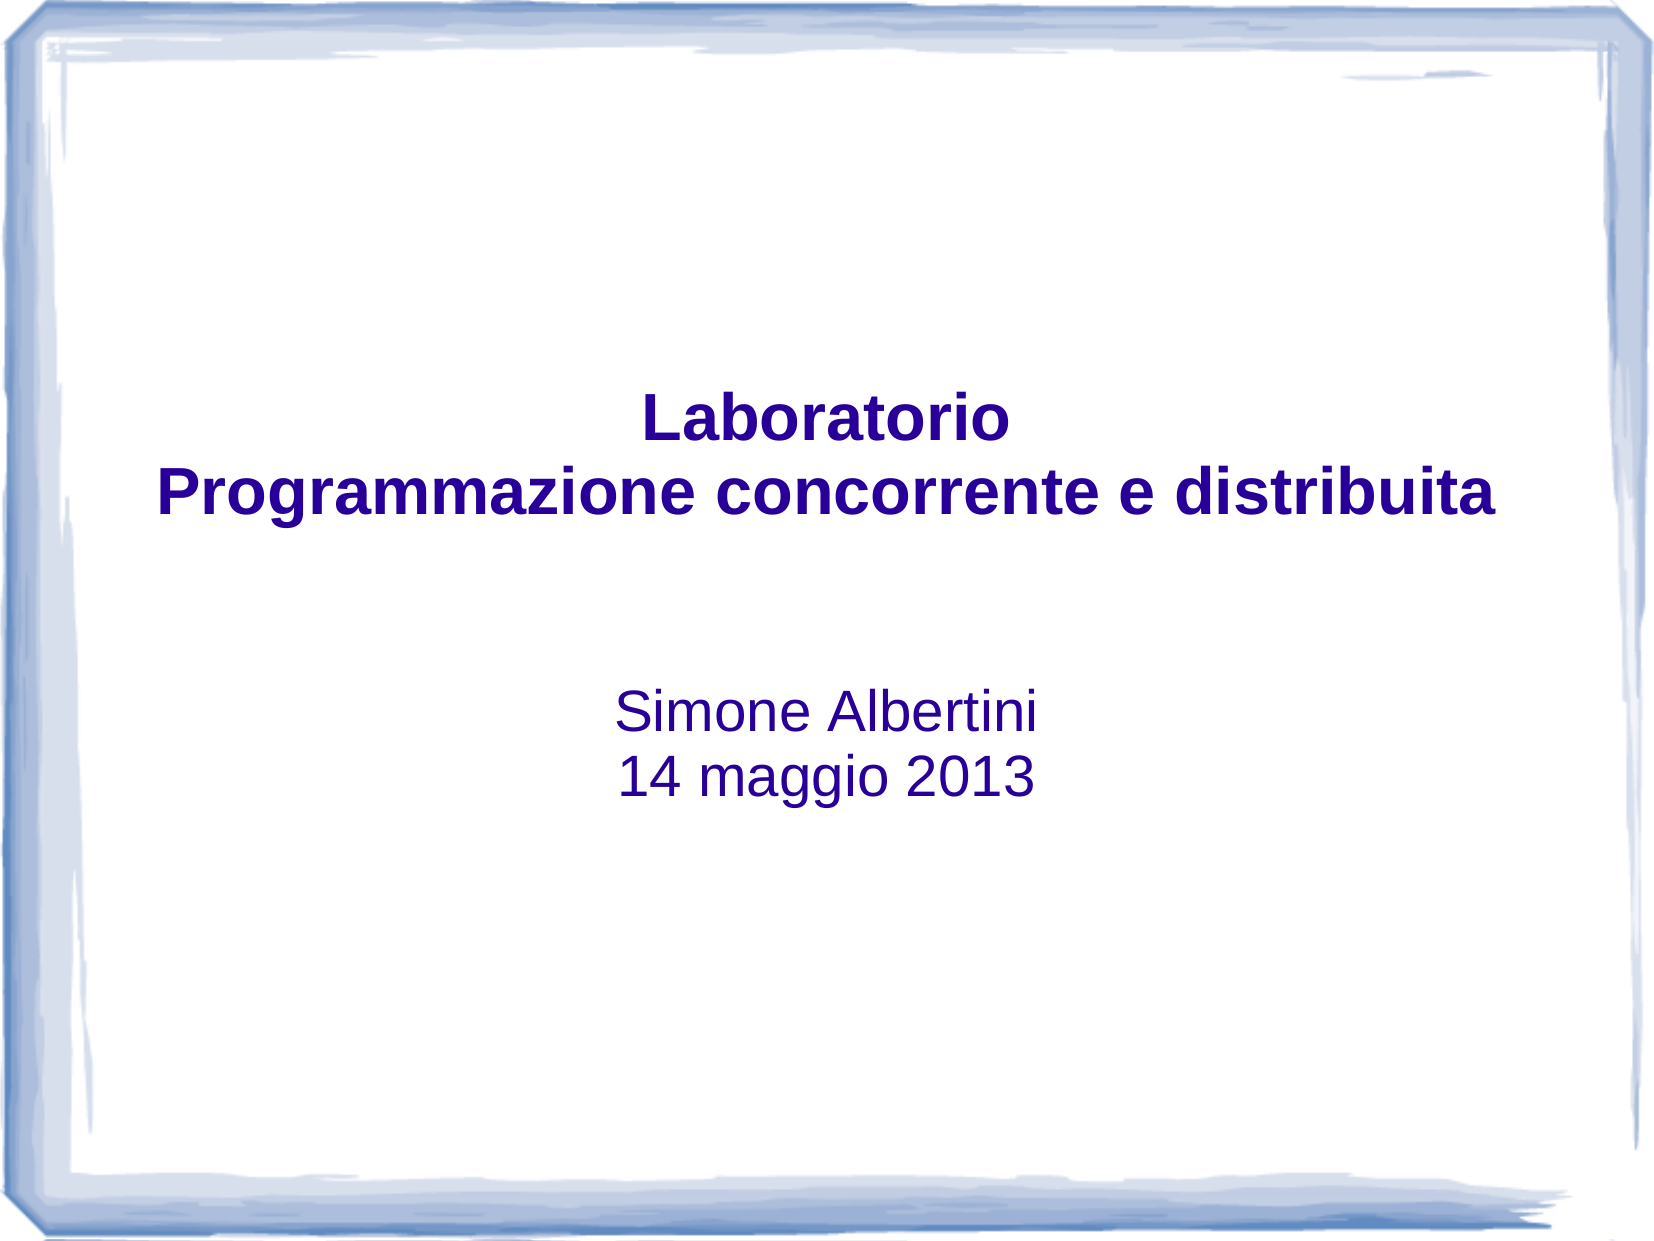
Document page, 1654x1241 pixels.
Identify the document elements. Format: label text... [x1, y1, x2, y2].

picture [0, 0, 1654, 1241]
subtitle Laboratorio Programmazione concorrente e distribuita Simone Albertini 14 maggio 2013 [82, 96, 1571, 1092]
